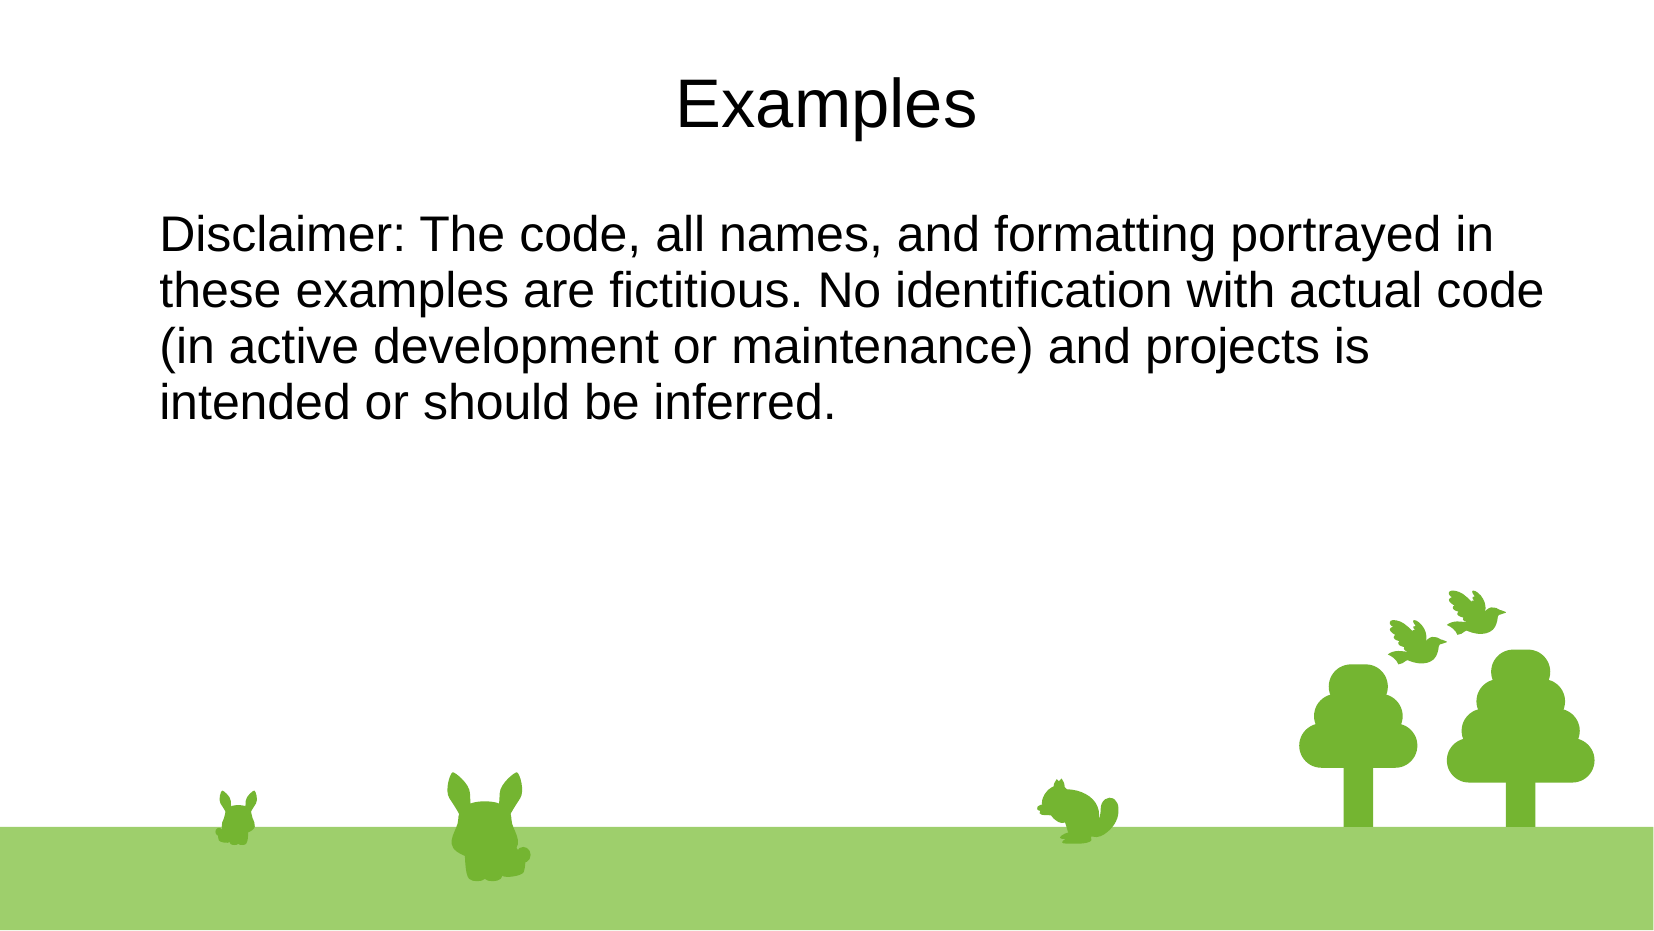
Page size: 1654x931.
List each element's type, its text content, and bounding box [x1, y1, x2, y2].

title Examples [88, 29, 1565, 178]
list Disclaimer: The code, all names, and formatting portrayed in these examples are fictitious. No identification with actual code (in active development or maintenance) and projects is intended or should be inferred. [88, 206, 1565, 768]
